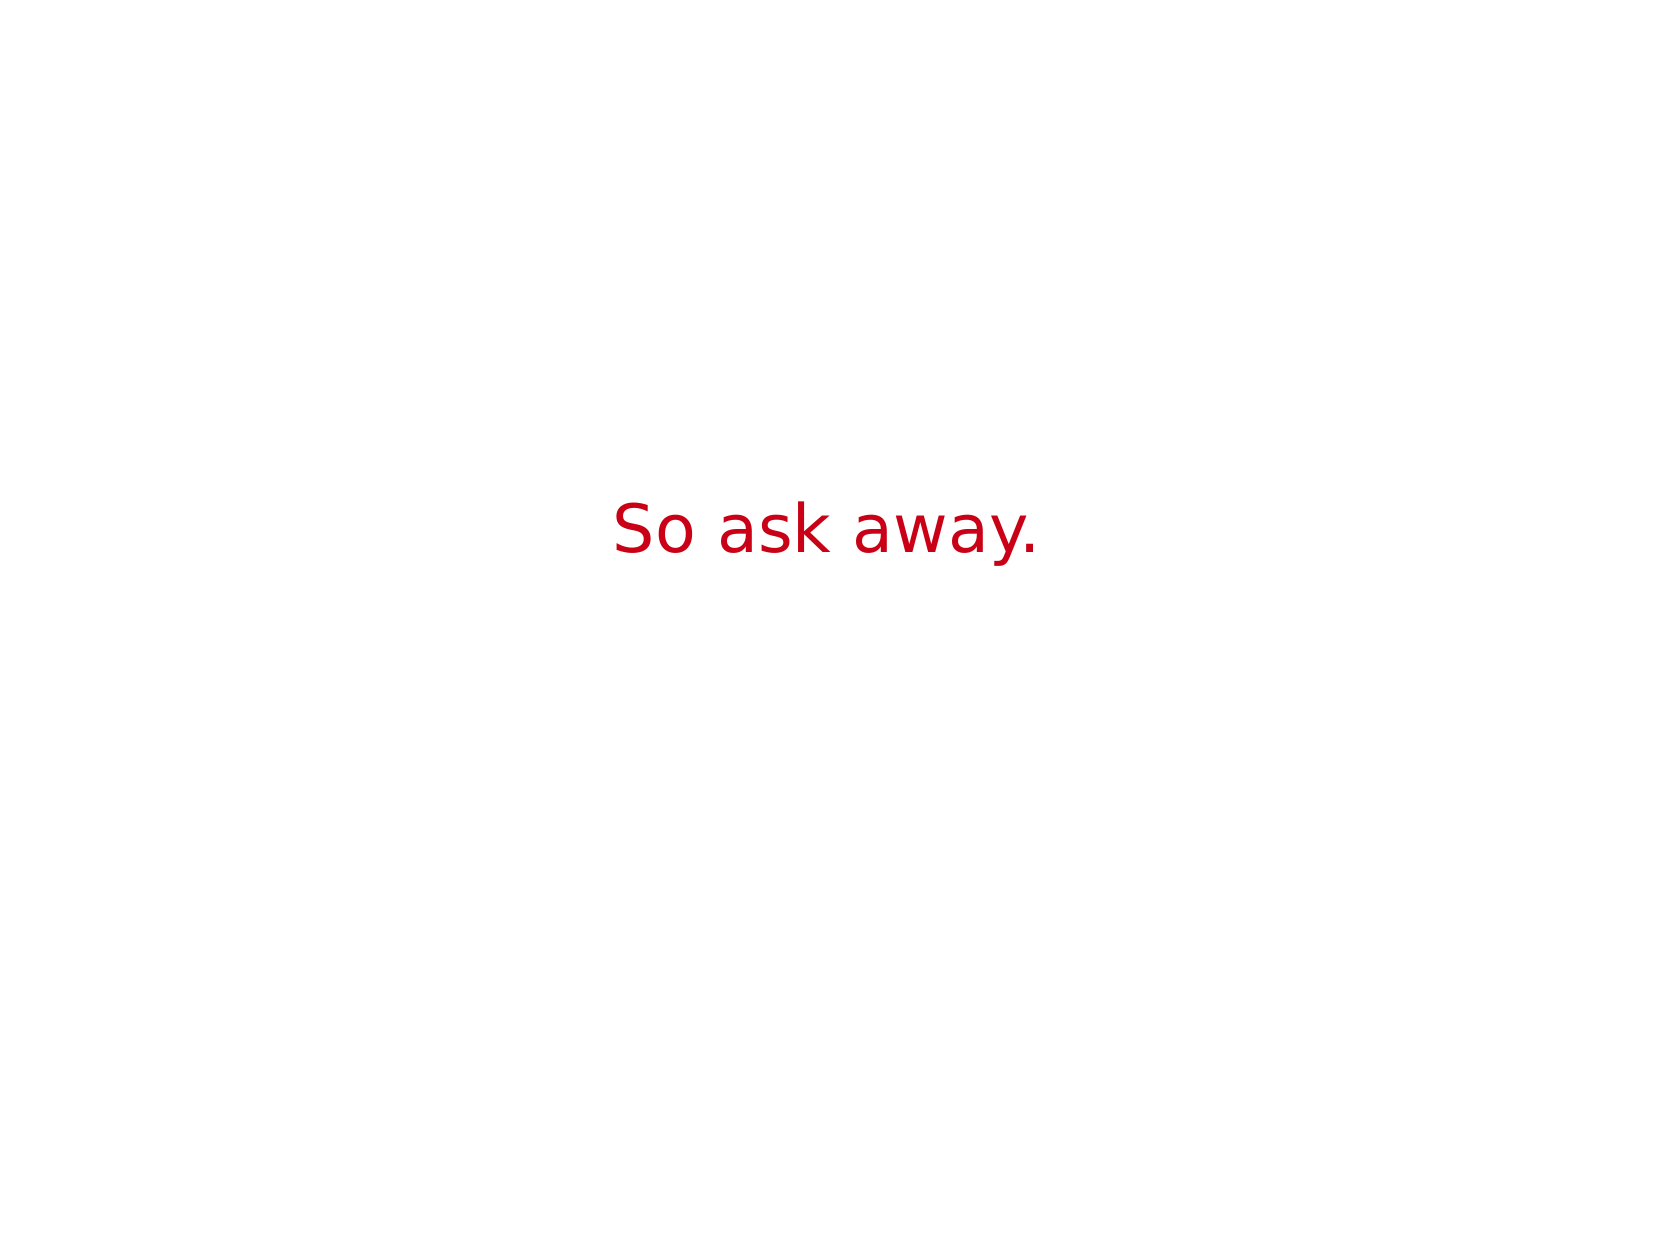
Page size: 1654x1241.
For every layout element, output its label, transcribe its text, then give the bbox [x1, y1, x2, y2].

subtitle So ask away. [82, 49, 1571, 1109]
